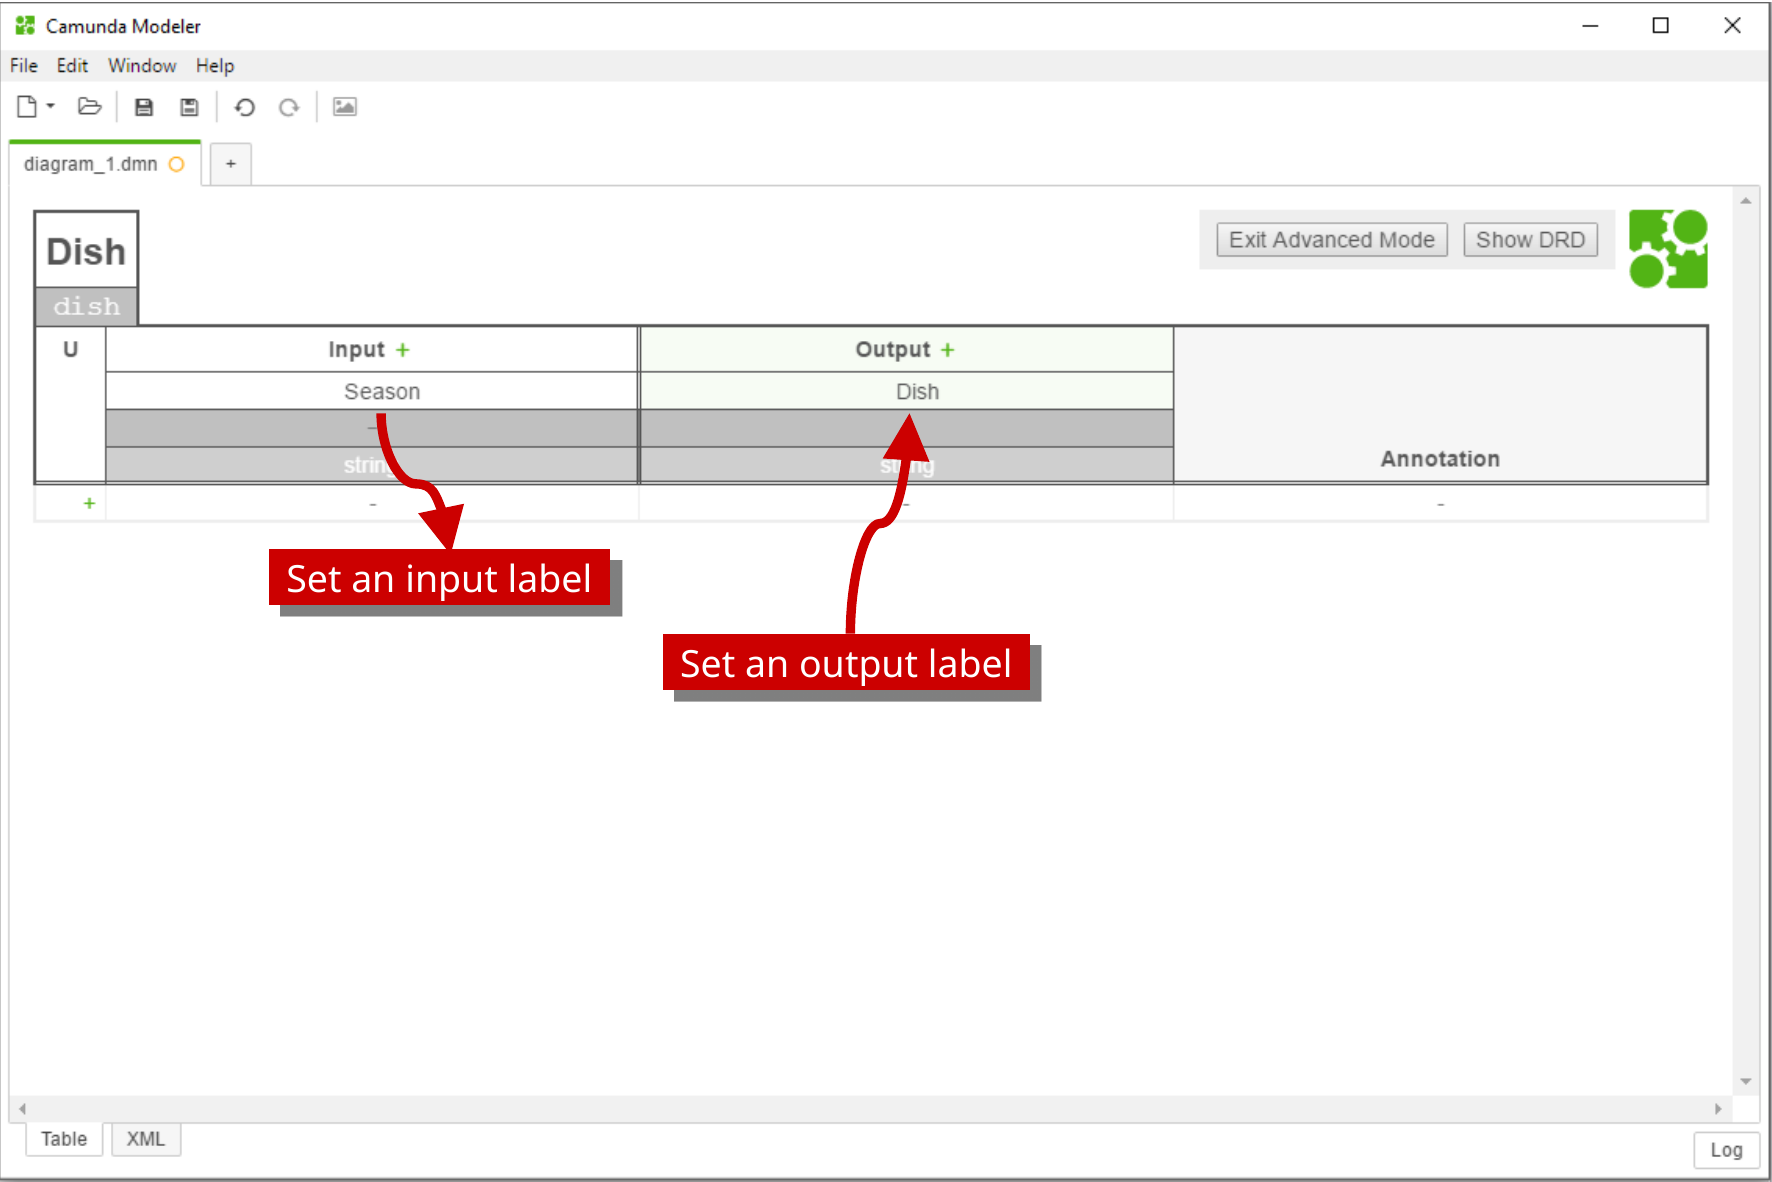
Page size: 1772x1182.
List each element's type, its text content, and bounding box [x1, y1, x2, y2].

picture [0, 2, 1772, 1182]
text_box Set an output label [663, 634, 1030, 690]
text_box Set an input label [269, 549, 610, 605]
